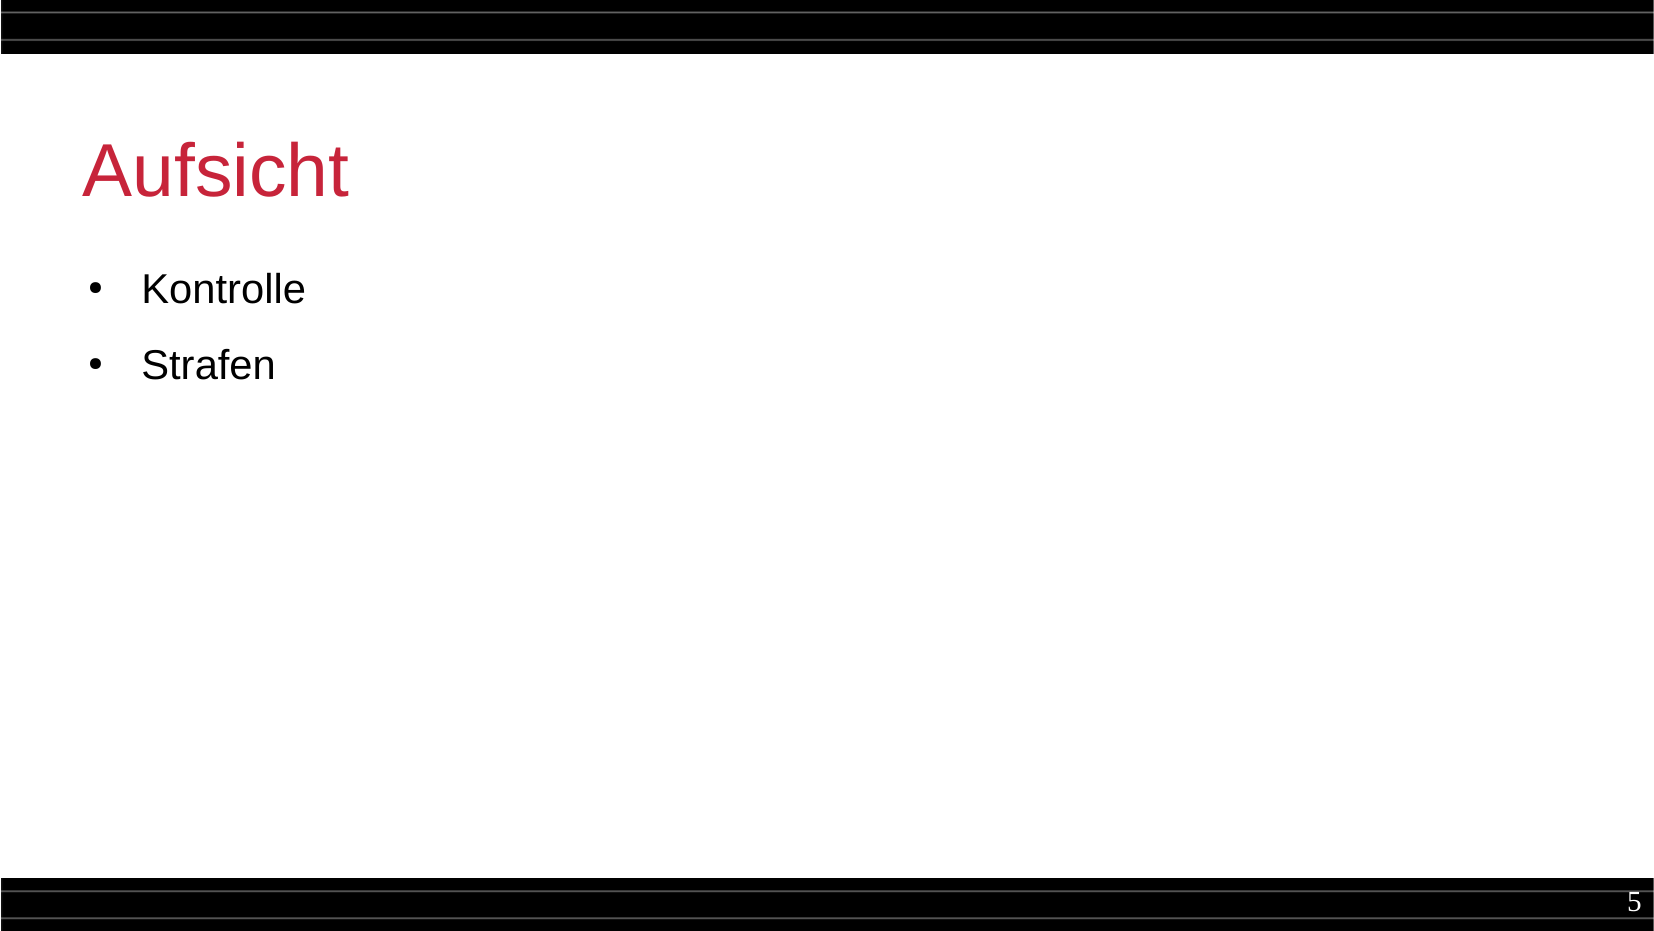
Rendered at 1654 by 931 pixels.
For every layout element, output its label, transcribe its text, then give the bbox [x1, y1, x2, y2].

picture [1, 878, 1654, 931]
title Aufsicht [82, 92, 1571, 249]
list Kontrolle Strafen [70, 189, 1559, 676]
picture [1, 0, 1654, 54]
